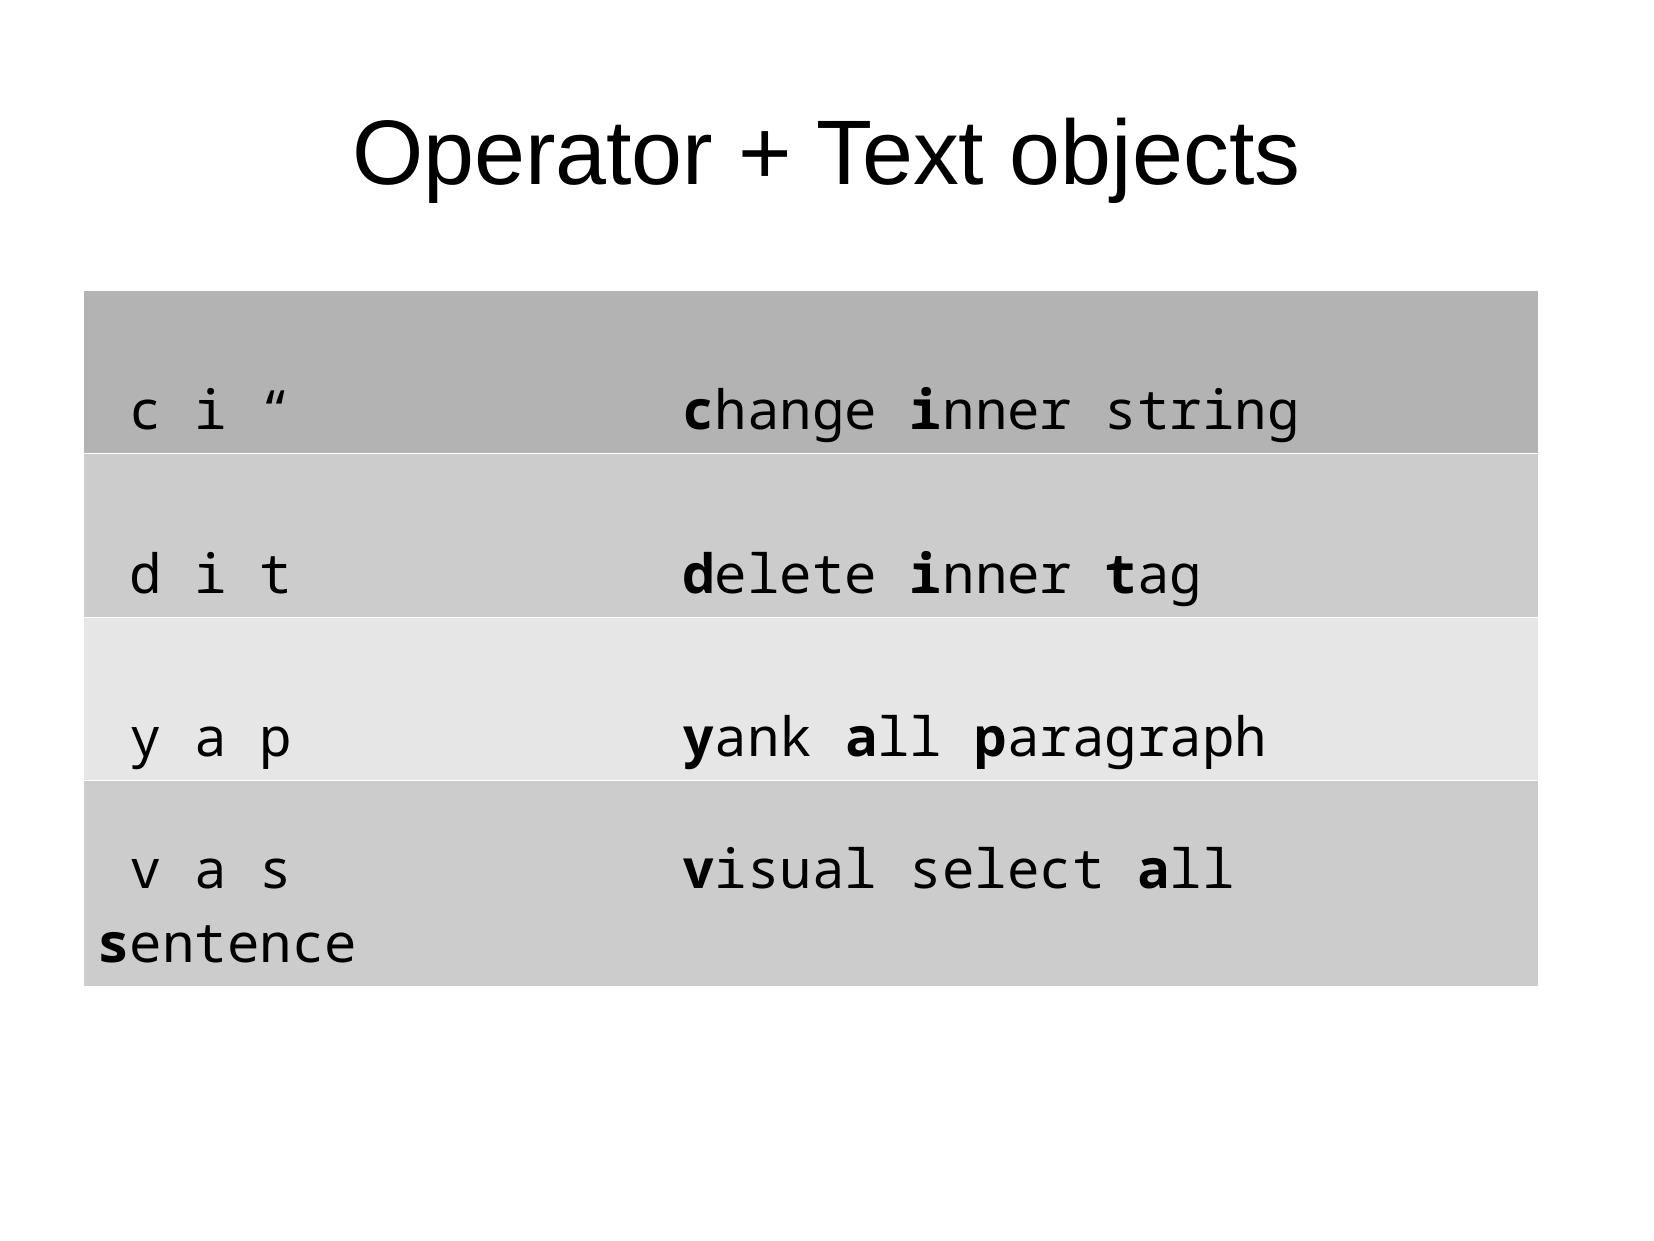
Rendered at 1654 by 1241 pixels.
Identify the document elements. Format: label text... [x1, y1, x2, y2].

table_cell d i t delete inner tag [84, 454, 1538, 617]
title Operator + Text objects [82, 49, 1571, 257]
table_header c i “ change inner string [84, 291, 1538, 453]
table_cell v a s visual select all sentence [84, 781, 1538, 986]
table_cell y a p yank all paragraph [84, 618, 1538, 780]
